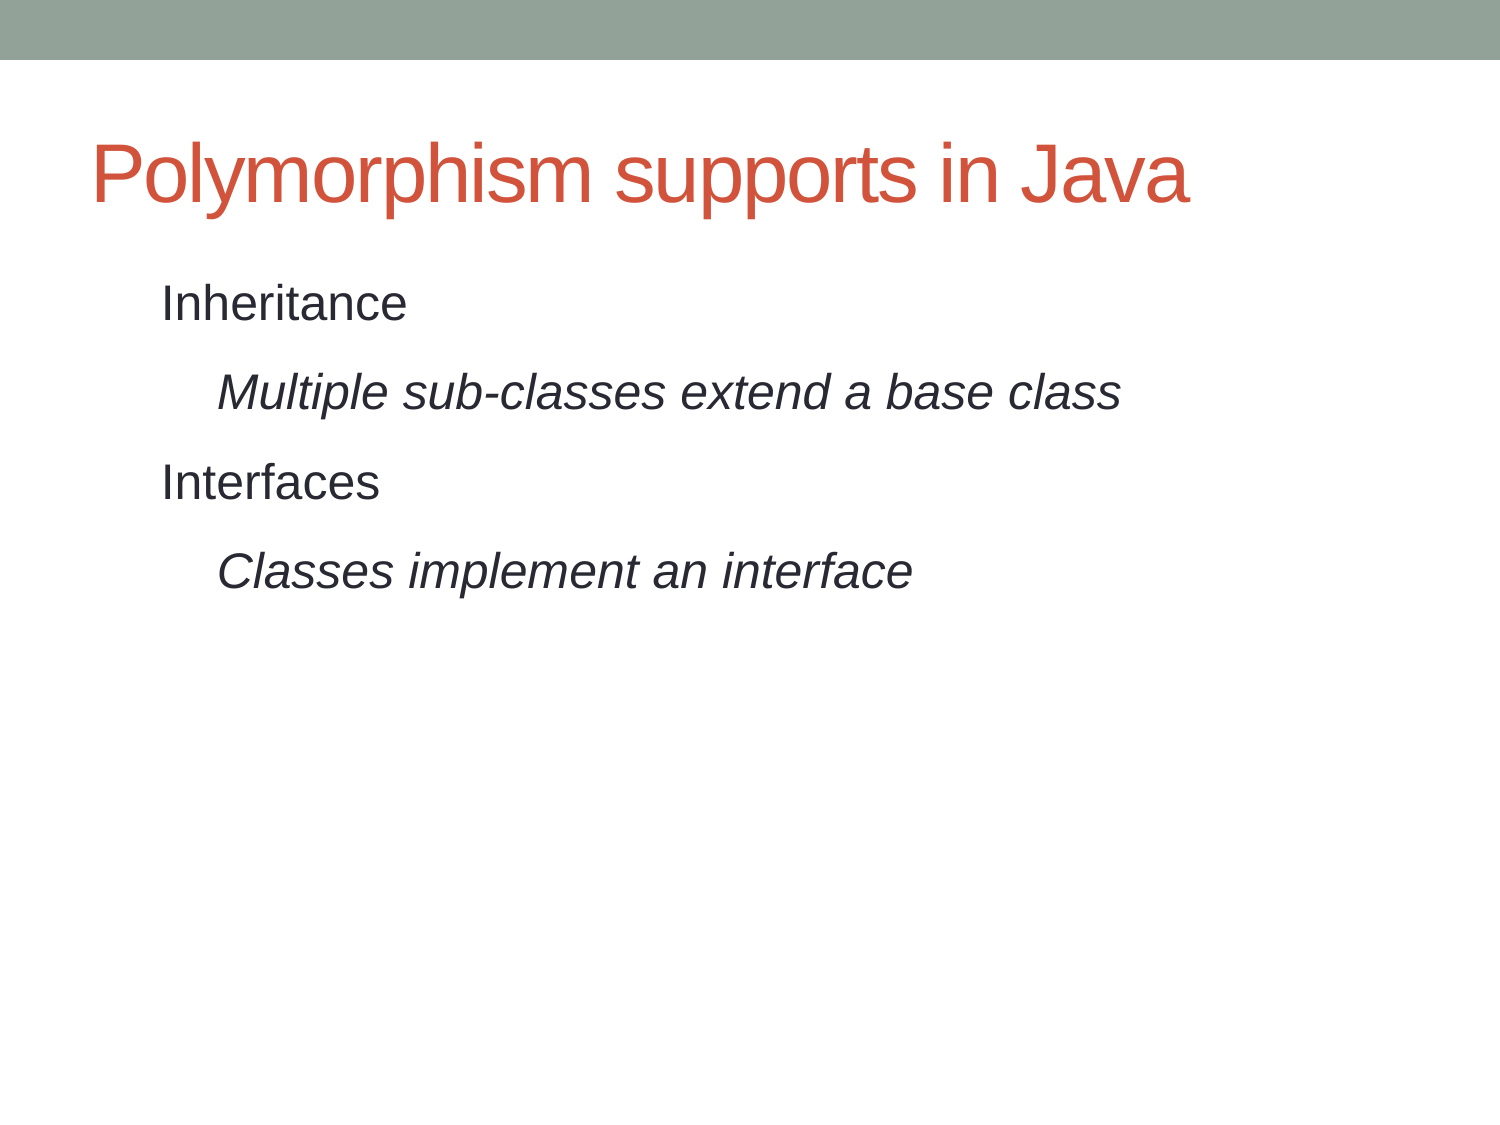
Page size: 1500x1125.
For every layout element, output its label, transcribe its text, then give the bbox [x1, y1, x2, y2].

list Inheritance Multiple sub-classes extend a base class Interfaces Classes implement an interface [75, 262, 1425, 1063]
title Polymorphism supports in Java [75, 87, 1425, 250]
